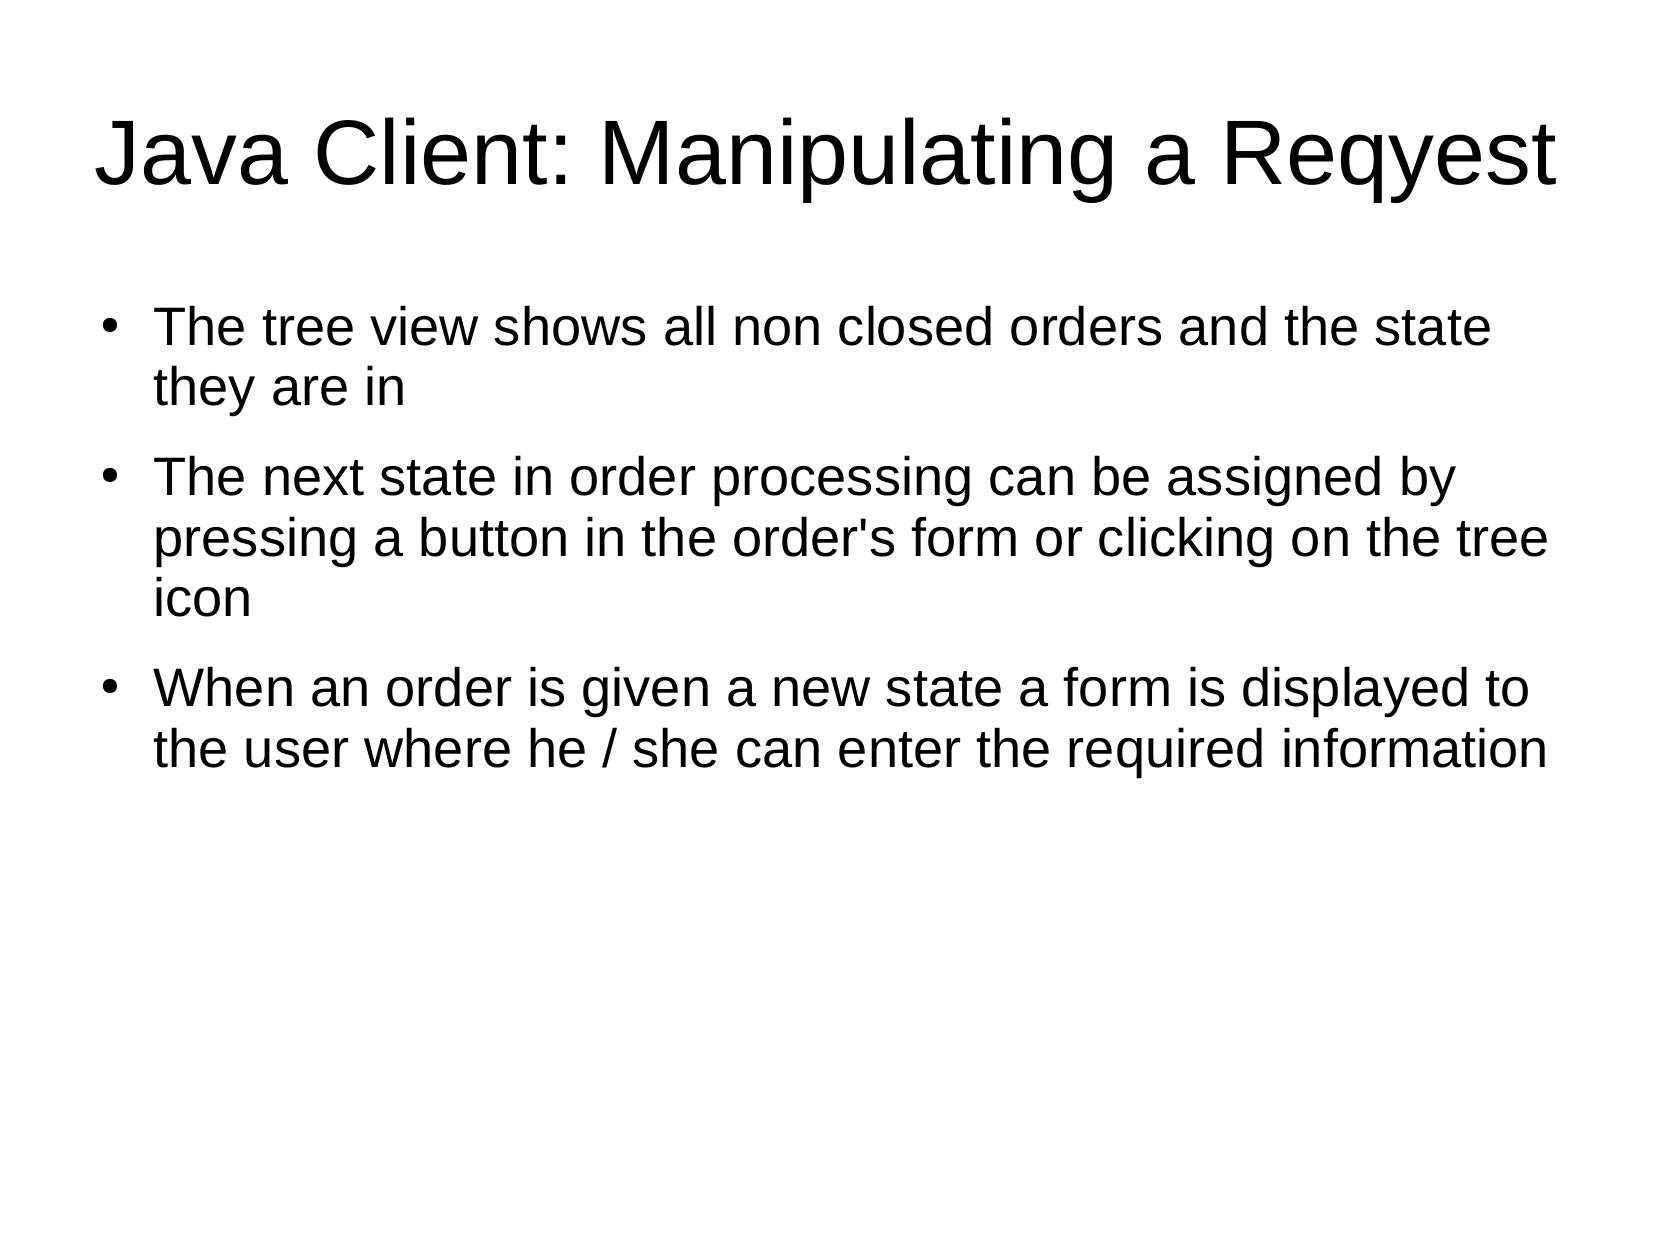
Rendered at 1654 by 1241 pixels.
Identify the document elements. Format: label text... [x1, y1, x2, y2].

list The tree view shows all non closed orders and the state they are in The next state in order processing can be assigned by pressing a button in the order's form or clicking on the tree icon When an order is given a new state a form is displayed to the user where he / she can enter the required information [82, 296, 1571, 1115]
title Java Client: Manipulating a Reqyest [82, 56, 1571, 250]
